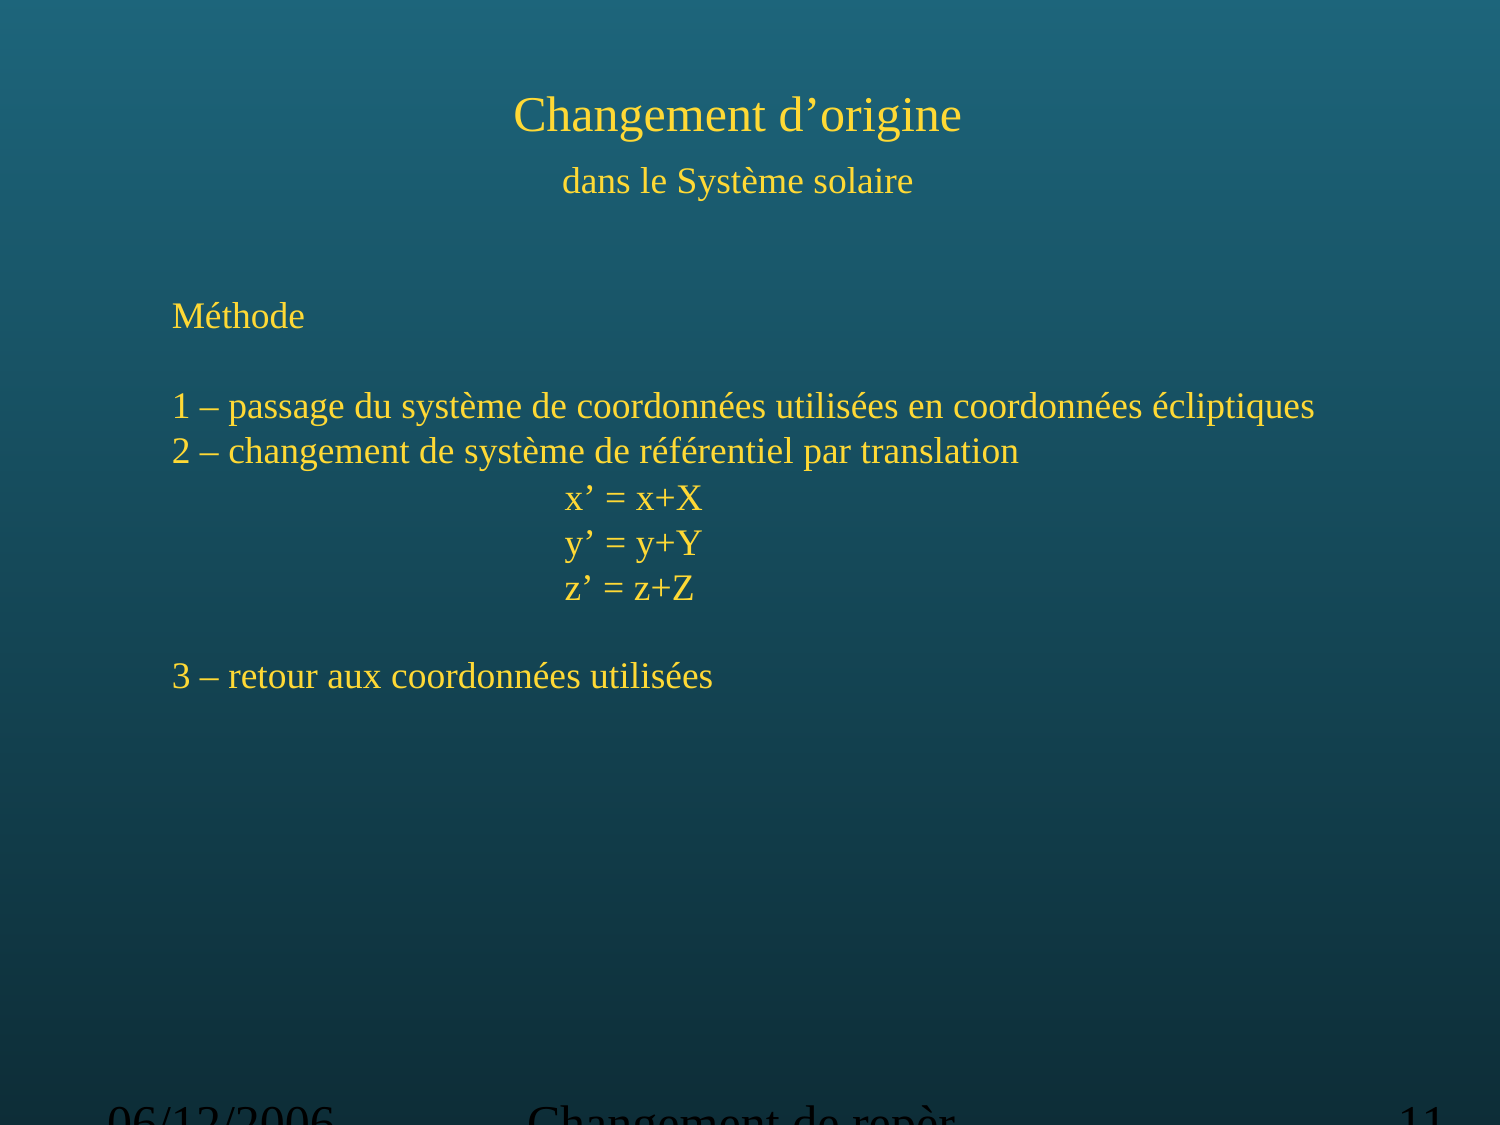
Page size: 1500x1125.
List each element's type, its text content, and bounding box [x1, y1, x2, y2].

text_box Changement d’origine [418, 73, 1058, 148]
text_box x’ = x+X y’ = y+Y z’ = z+Z [549, 465, 719, 616]
text_box dans le Système solaire [418, 148, 1058, 210]
text_box Méthode 1 – passage du système de coordonnées utilisées en coordonnées écliptiques 2 – changement de système de référentiel par translation 3 – retour aux coordonnées utilisées [157, 283, 1332, 704]
